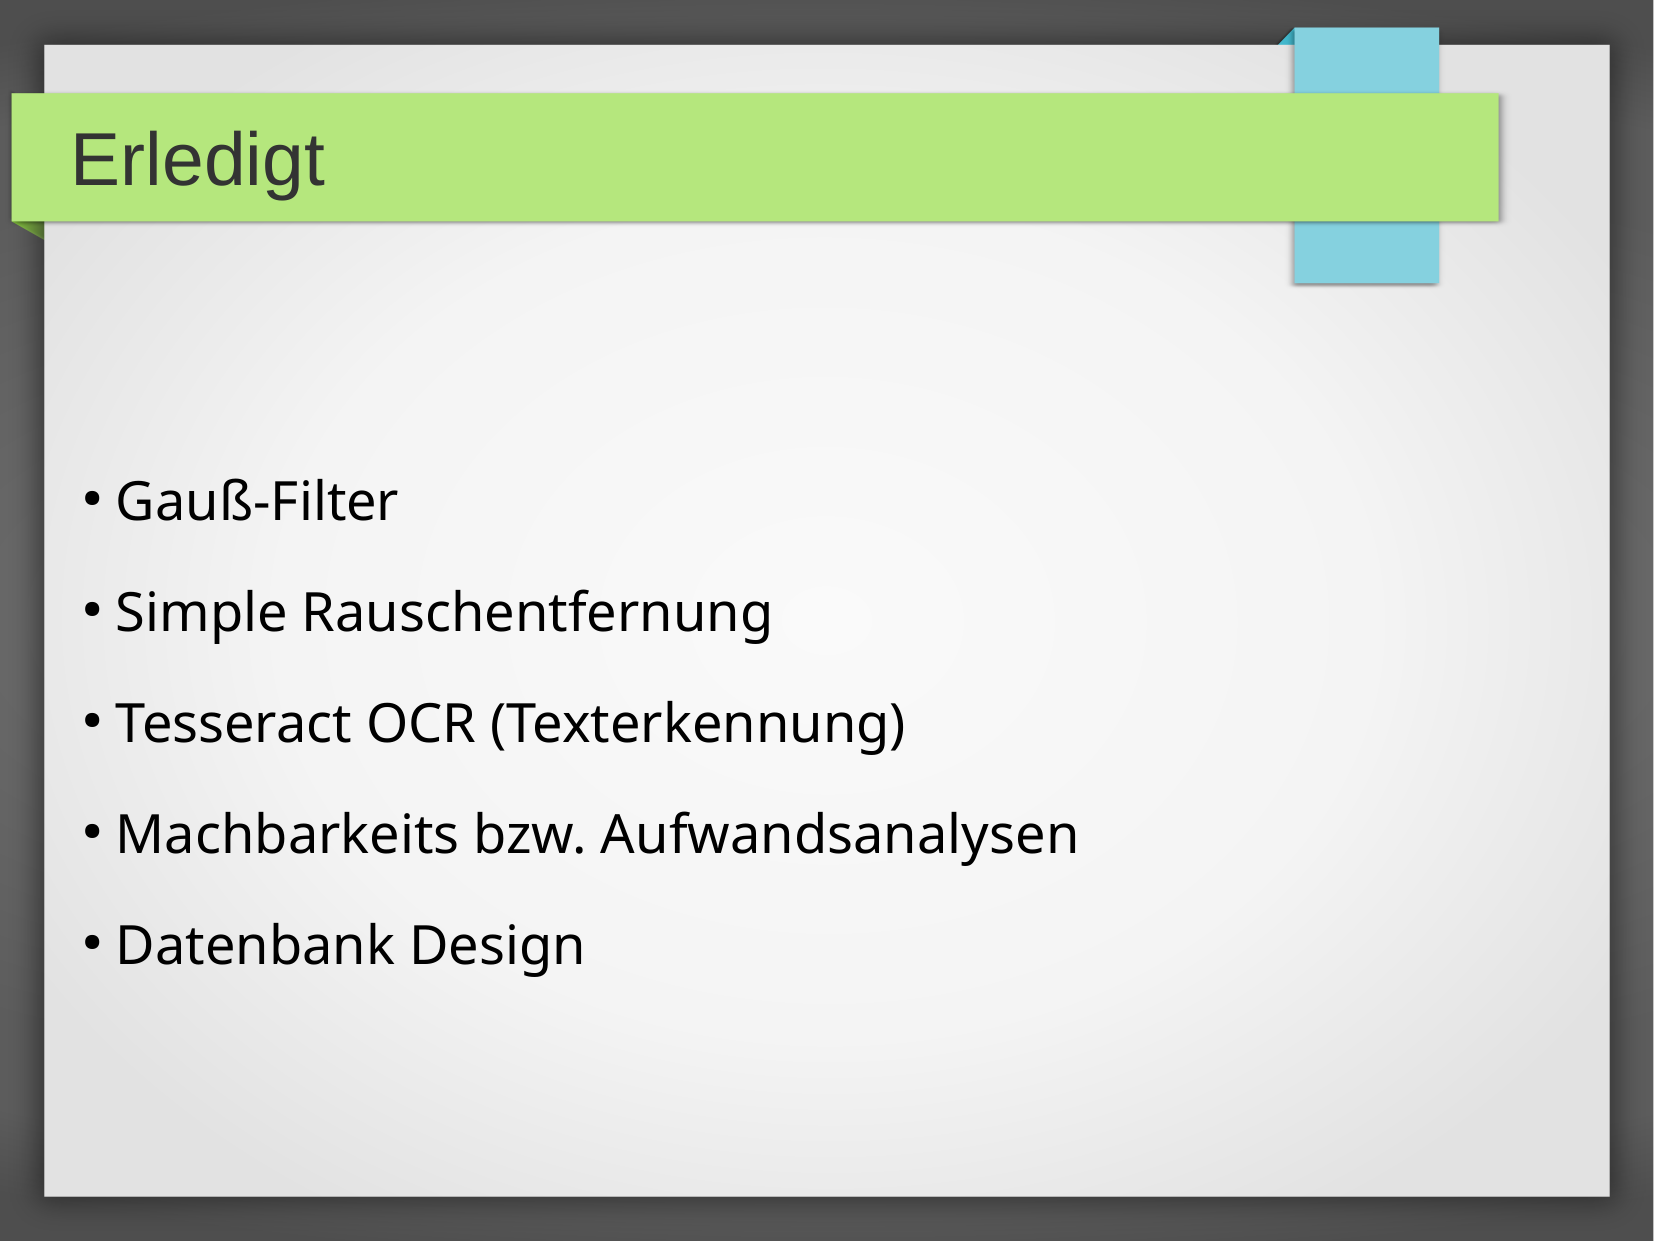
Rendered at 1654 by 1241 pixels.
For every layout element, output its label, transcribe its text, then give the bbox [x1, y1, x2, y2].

picture [0, 0, 1654, 1241]
title Erledigt [70, 106, 1229, 213]
subtitle Gauß-Filter Simple Rauschentfernung Tesseract OCR (Texterkennung) Machbarkeits bzw. Aufwandsanalysen Datenbank Design [82, 343, 1538, 1063]
